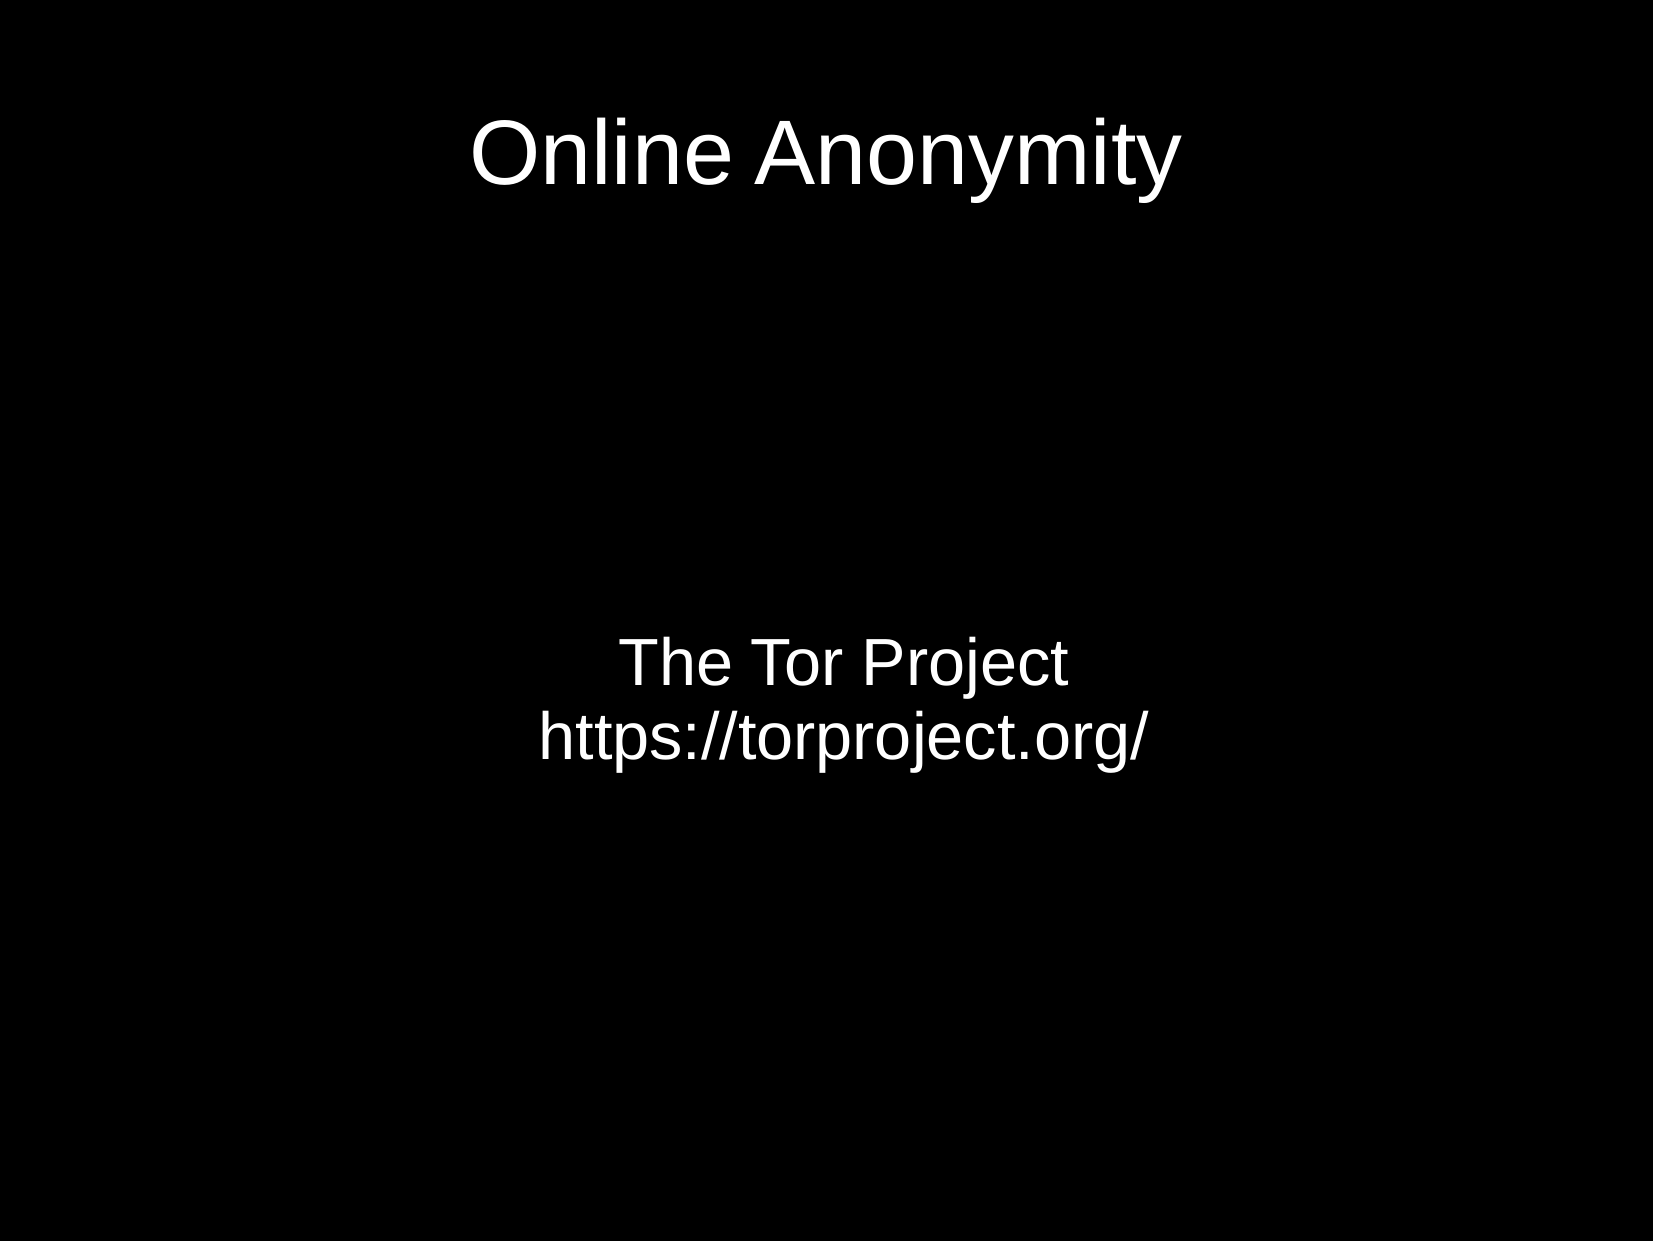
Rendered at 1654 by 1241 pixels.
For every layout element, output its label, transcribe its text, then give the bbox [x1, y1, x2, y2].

title Online Anonymity [82, 49, 1571, 257]
subtitle The Tor Project https://torproject.org/ [82, 290, 1571, 1109]
